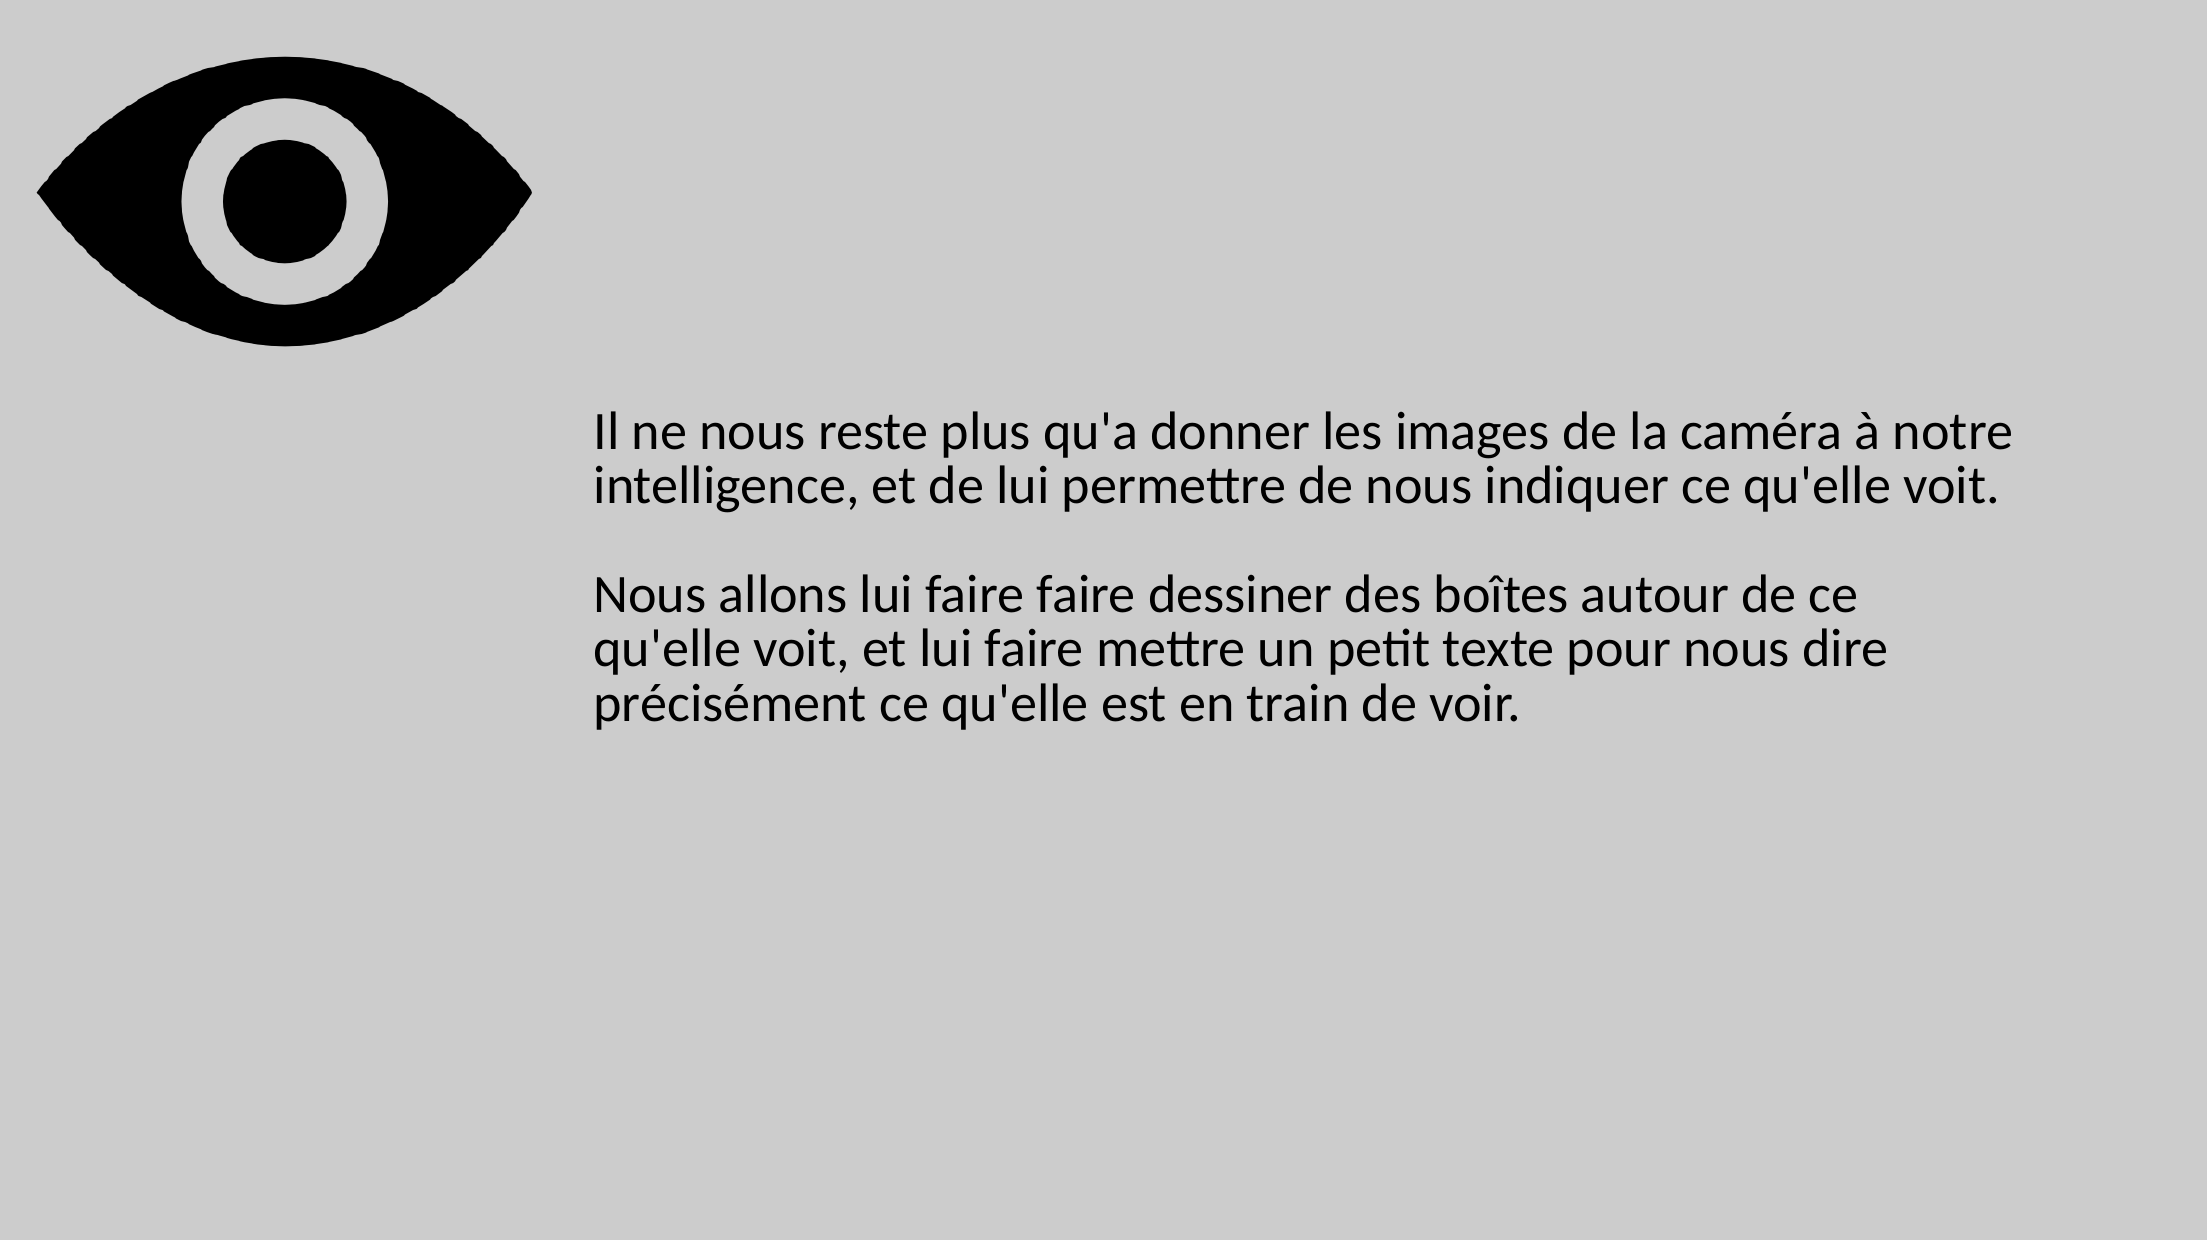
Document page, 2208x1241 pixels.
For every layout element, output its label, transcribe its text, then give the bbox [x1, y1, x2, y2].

picture [36, 0, 532, 449]
text_box Il ne nous reste plus qu'a donner les images de la caméra à notre intelligence, et de lui permettre de nous indiquer ce qu'elle voit. Nous allons lui faire faire dessiner des boîtes autour de ce qu'elle voit, et lui faire mettre un petit texte pour nous dire précisément ce qu'elle est en train de voir. [578, 401, 2032, 901]
